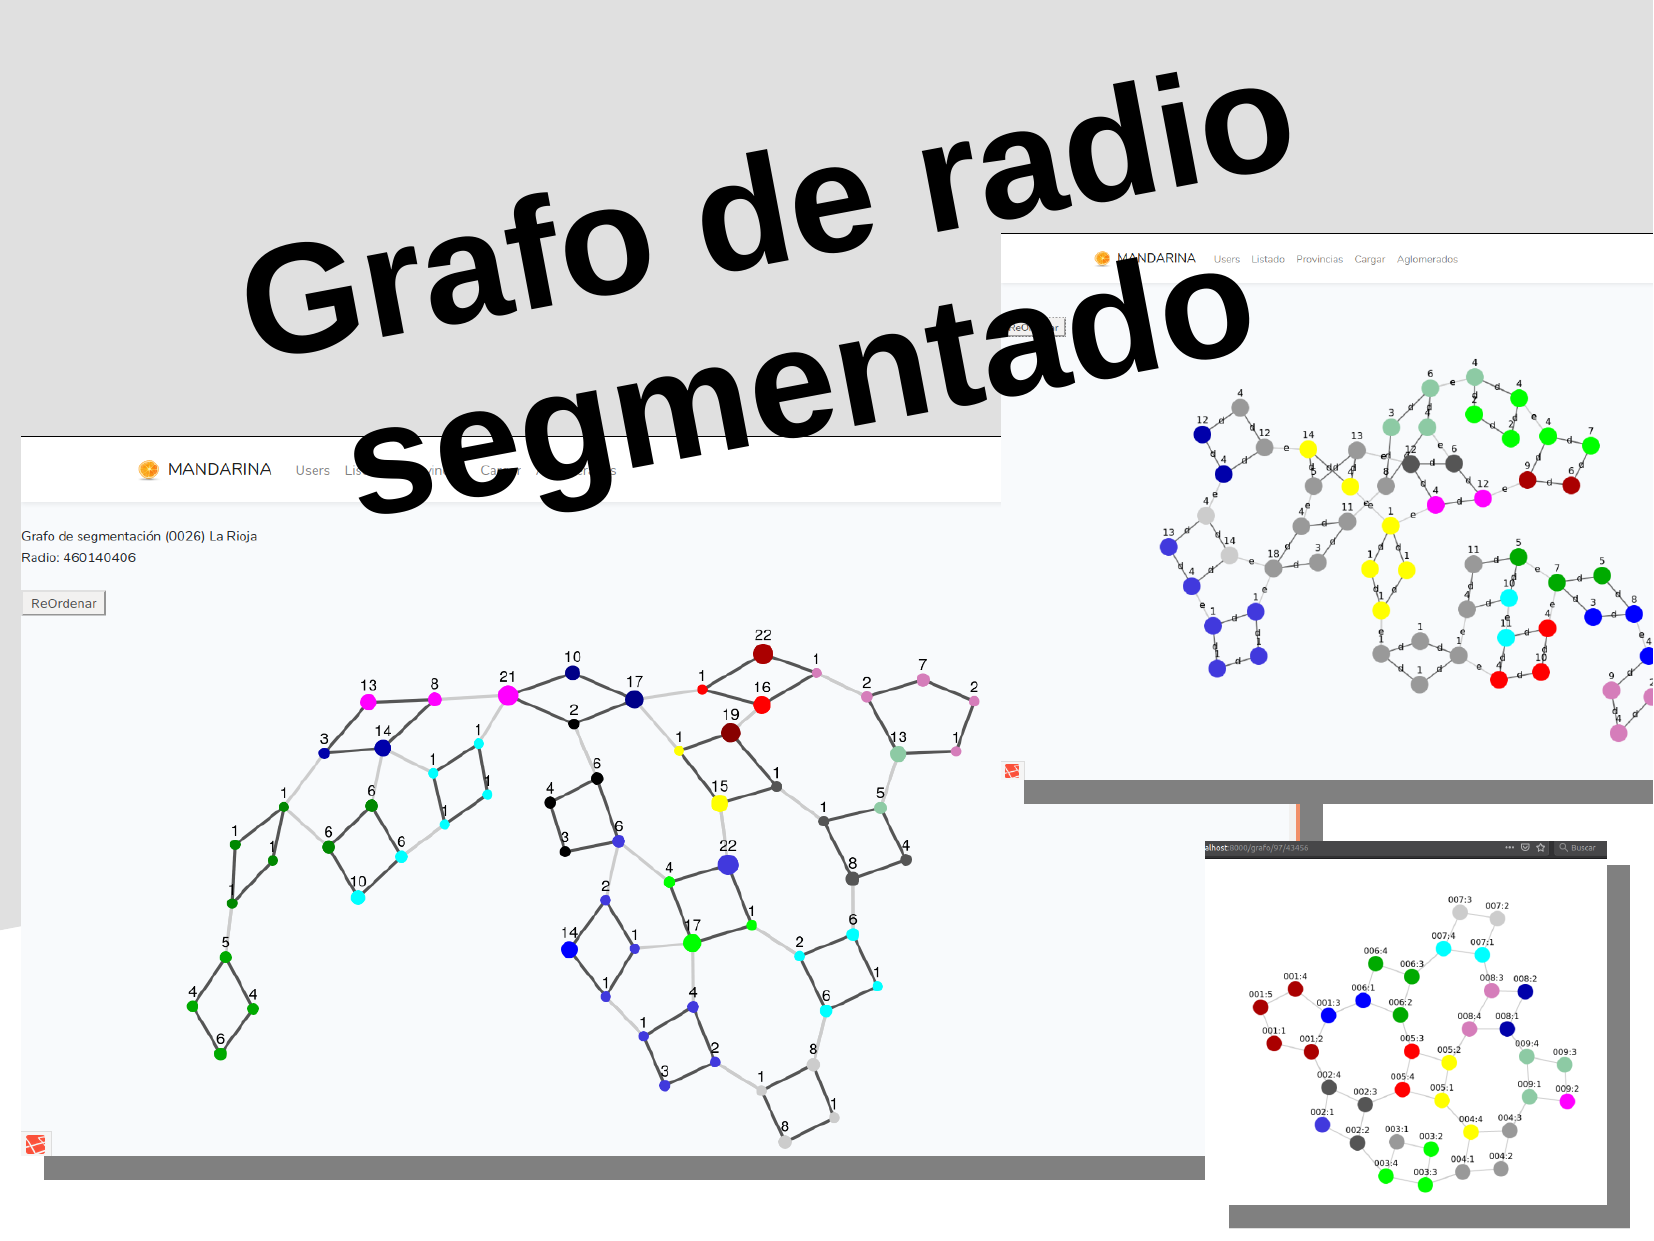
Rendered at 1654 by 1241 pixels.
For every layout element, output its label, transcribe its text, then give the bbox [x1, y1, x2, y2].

text_box [1323, 804, 1376, 814]
picture [21, 233, 1653, 1205]
title Grafo de radio segmentado [0, 0, 1595, 697]
